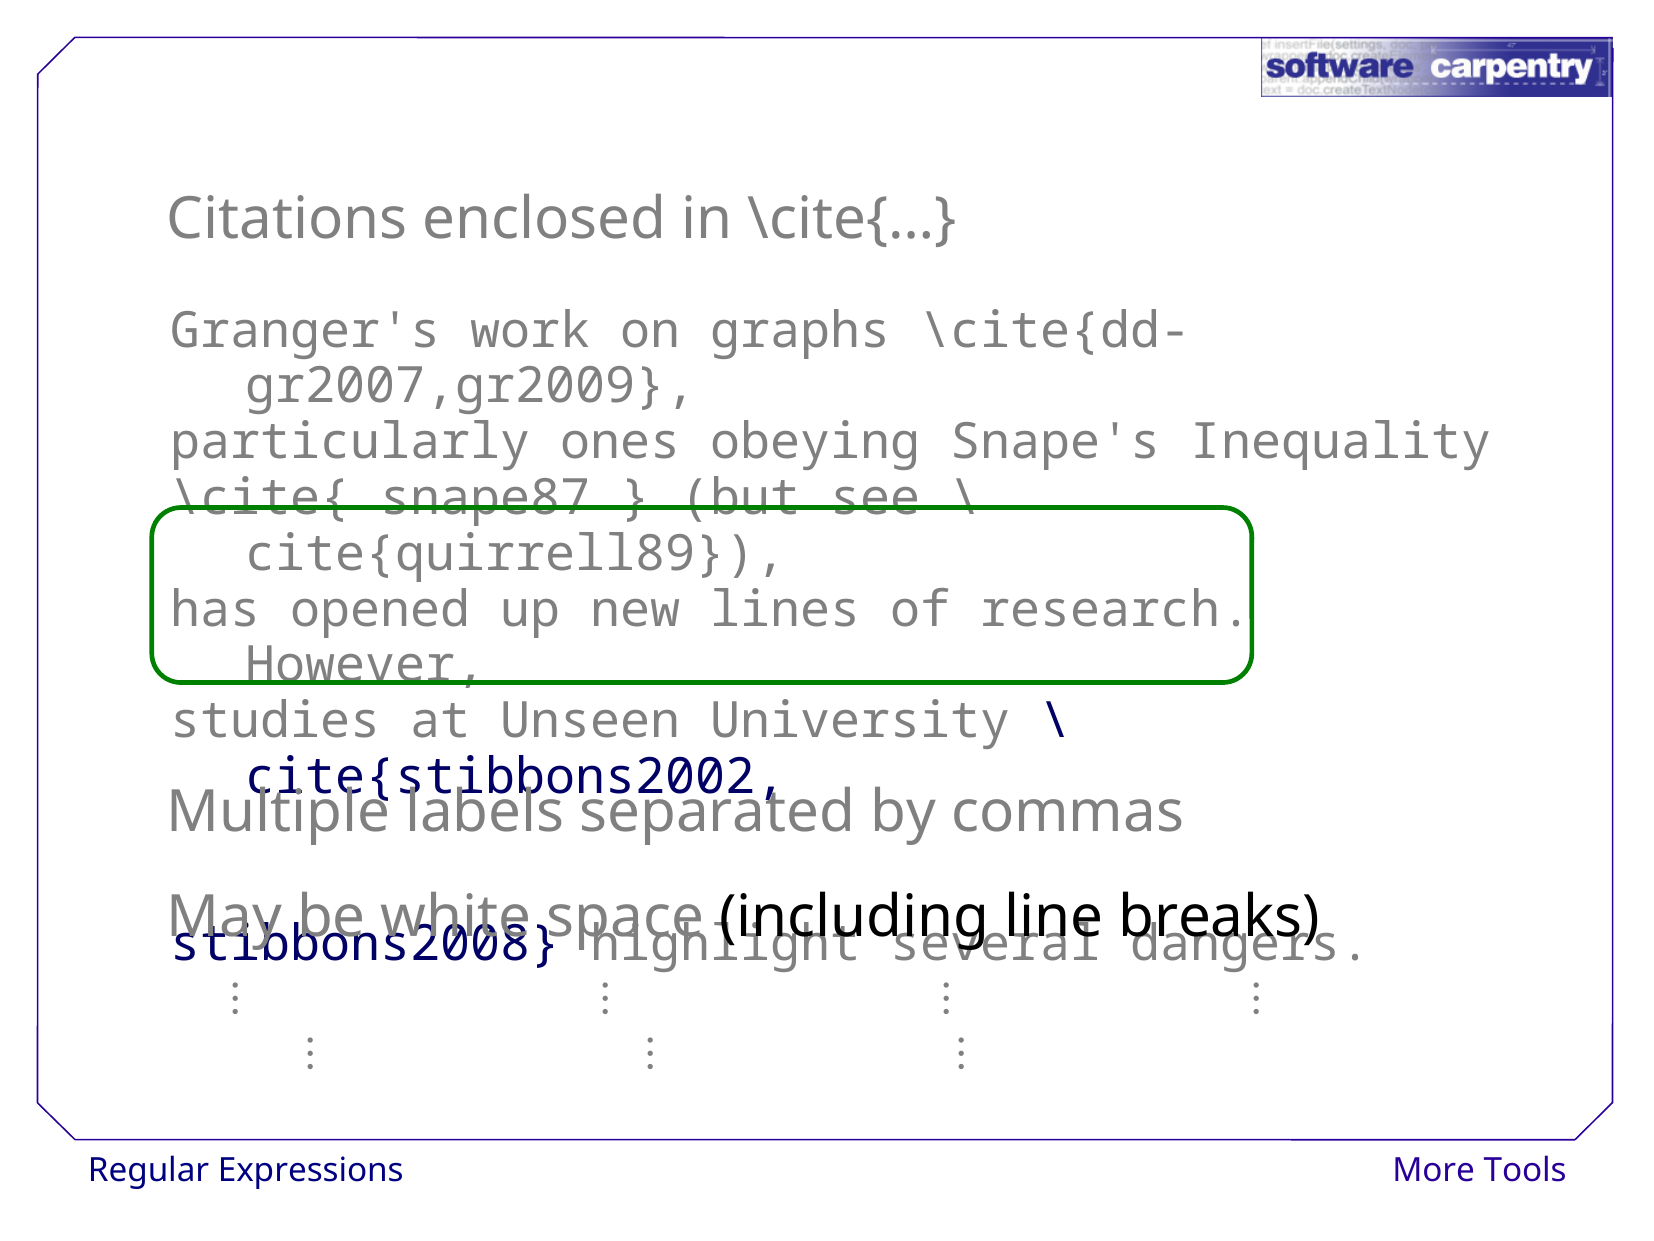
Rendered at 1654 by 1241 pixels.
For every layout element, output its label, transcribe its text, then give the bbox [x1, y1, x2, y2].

text_box Granger's work on graphs \cite{dd-gr2007,gr2009}, particularly ones obeying Snape's Inequality \cite{ snape87 } (but see \cite{quirrell89}), has opened up new lines of research. However, studies at Unseen University \cite{stibbons2002, stibbons2008} highlight several dangers. ⋮ ⋮ ⋮ ⋮ ⋮ ⋮ ⋮ [155, 294, 1535, 1091]
picture [1261, 39, 1613, 97]
text_box Granger's work on graphs \cite{dd-gr2007,gr2009}, particularly ones obeying Snape's Inequality \cite{ snape87 } (but see \cite{quirrell89}), has opened up new lines of research. However, studies at Unseen University \cite{stibbons2002, stibbons2008} highlight several dangers. ⋮ ⋮ ⋮ ⋮ ⋮ ⋮ ⋮ [155, 510, 1249, 680]
text_box Citations enclosed in \cite{…} [151, 138, 1530, 259]
text_box Multiple labels separated by commas May be white space (including line breaks) [151, 730, 1530, 956]
